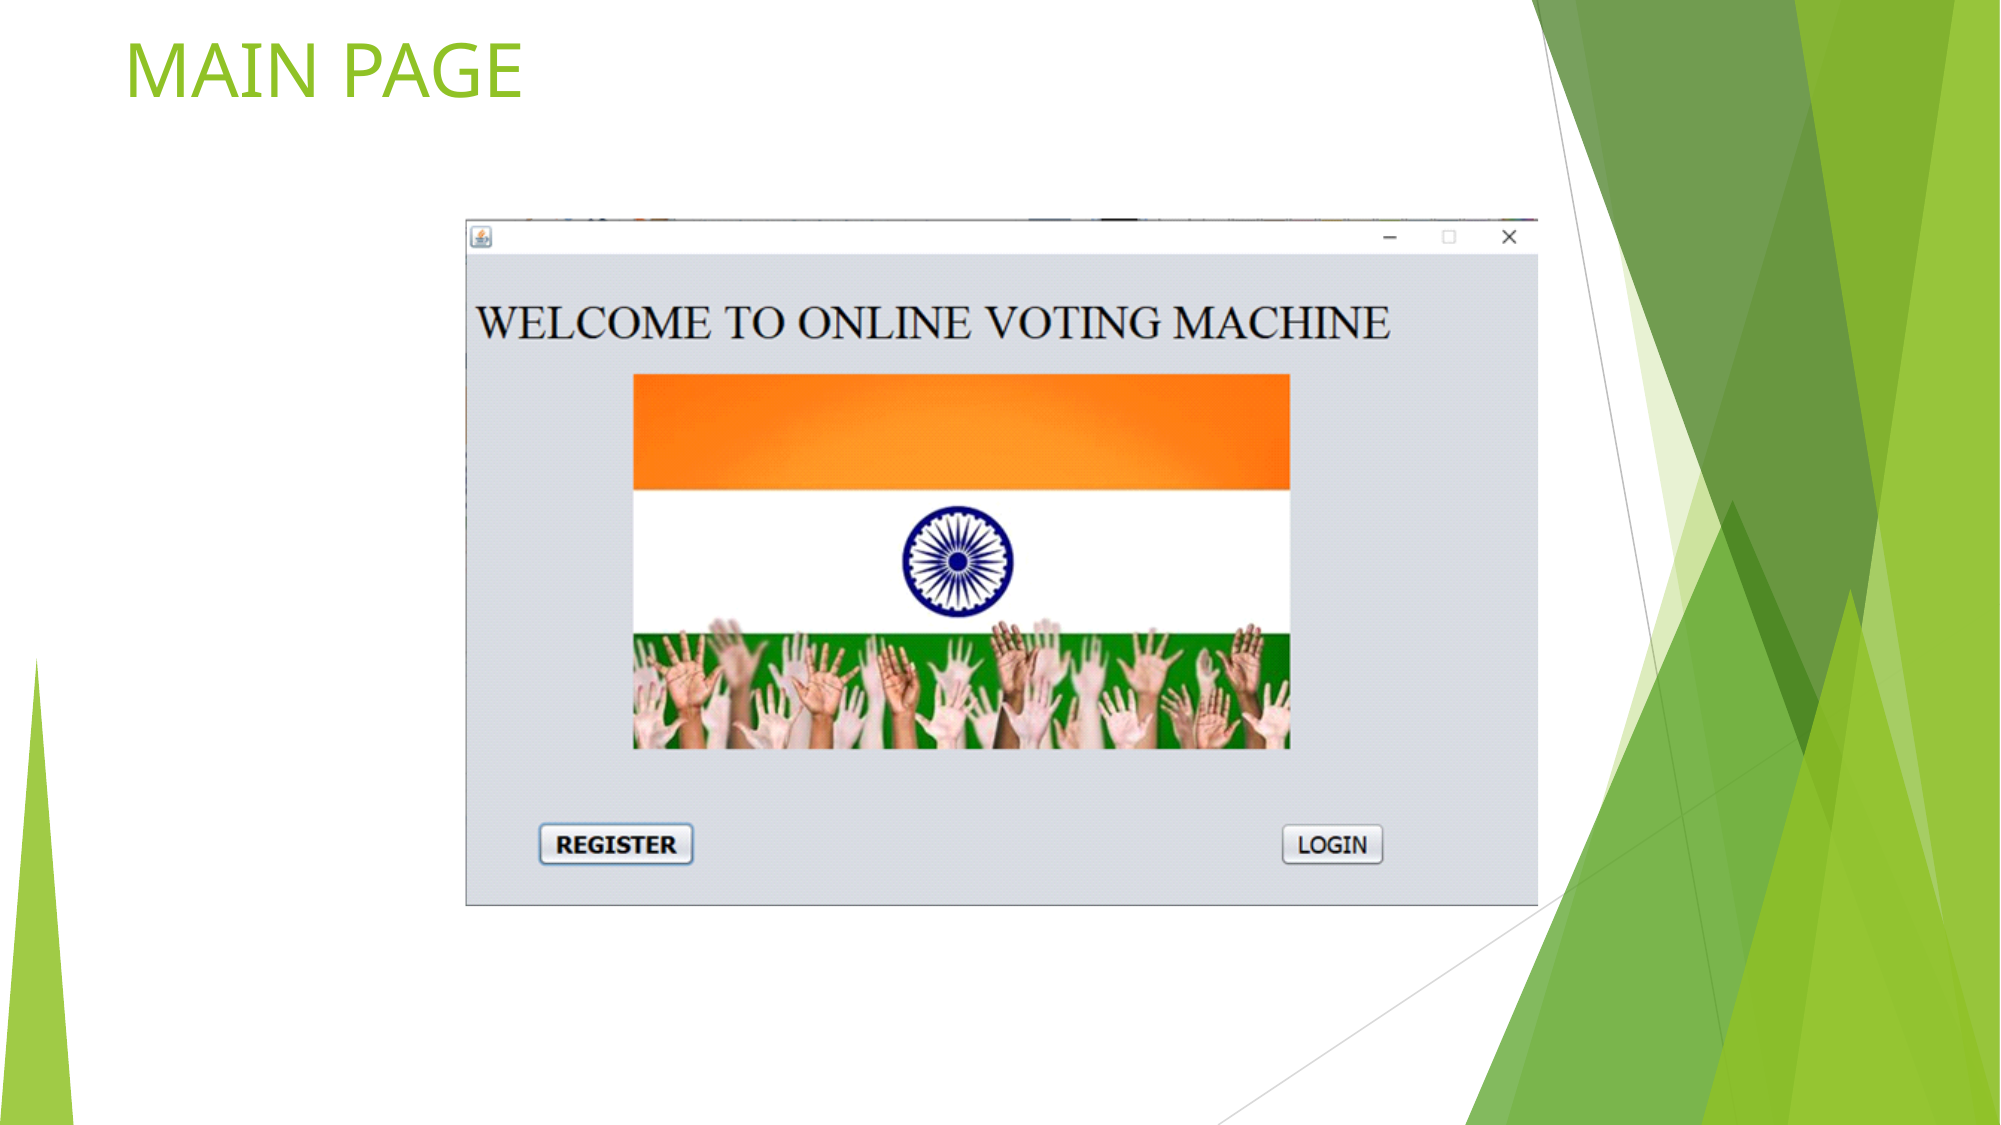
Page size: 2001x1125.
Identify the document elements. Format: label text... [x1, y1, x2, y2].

picture [464, 217, 1540, 908]
title MAIN PAGE [108, 14, 1519, 111]
